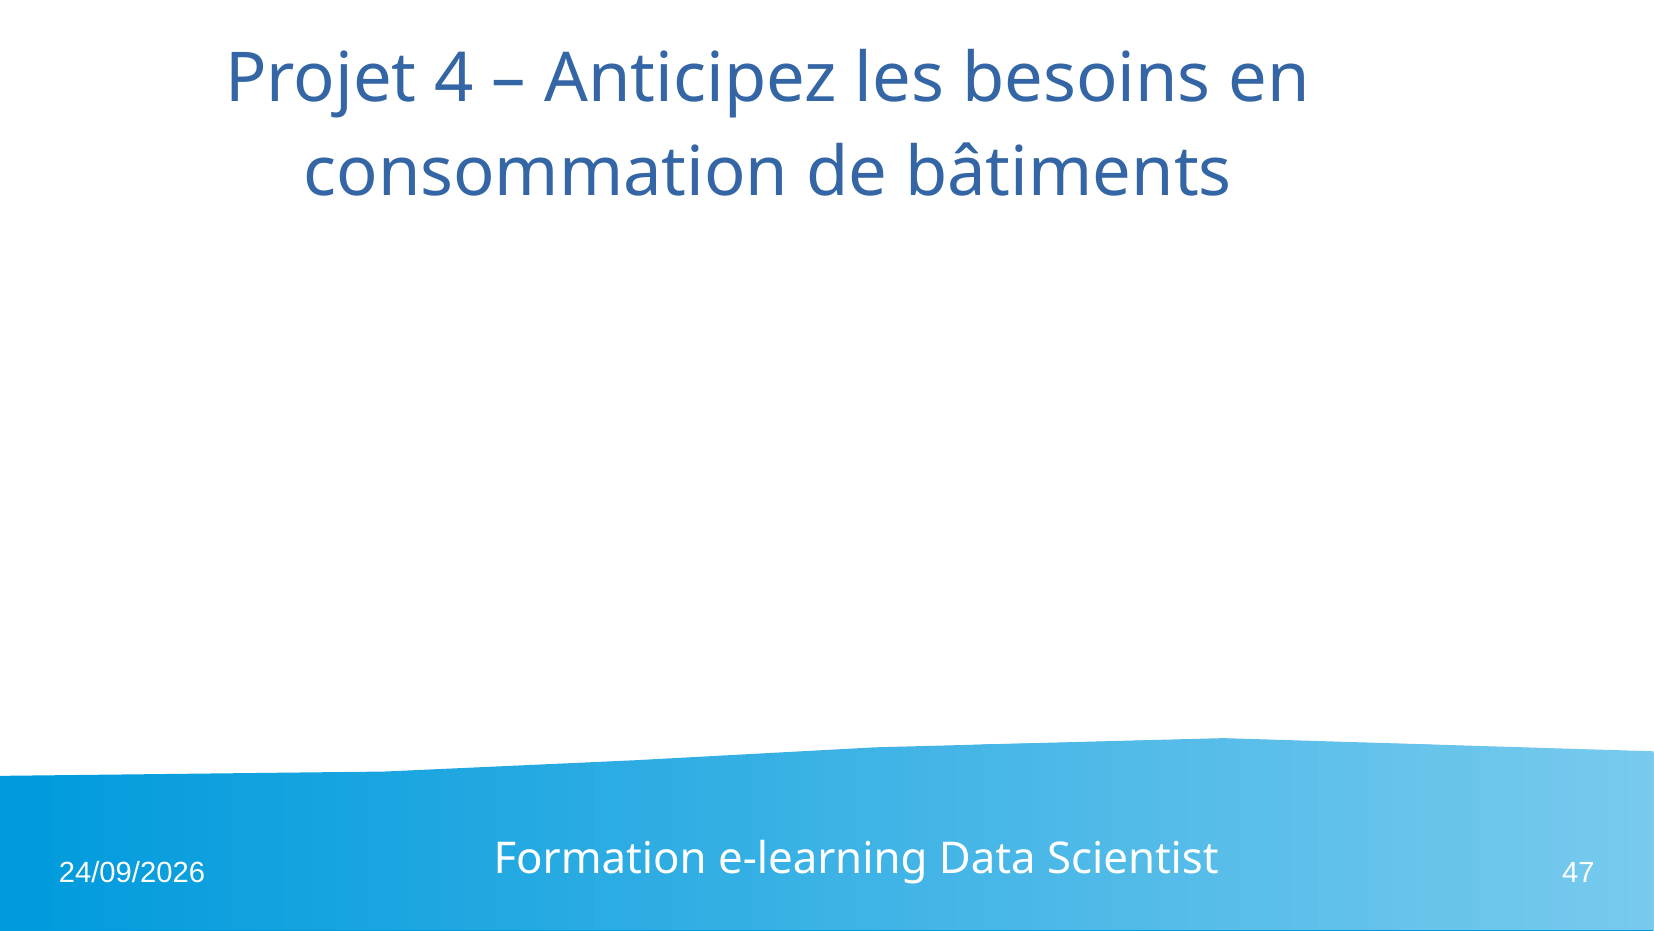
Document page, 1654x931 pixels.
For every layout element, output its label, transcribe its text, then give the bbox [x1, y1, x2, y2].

title Formation e-learning Data Scientist [118, 767, 1595, 931]
title Projet 4 – Anticipez les besoins en consommation de bâtiments [29, 29, 1506, 215]
